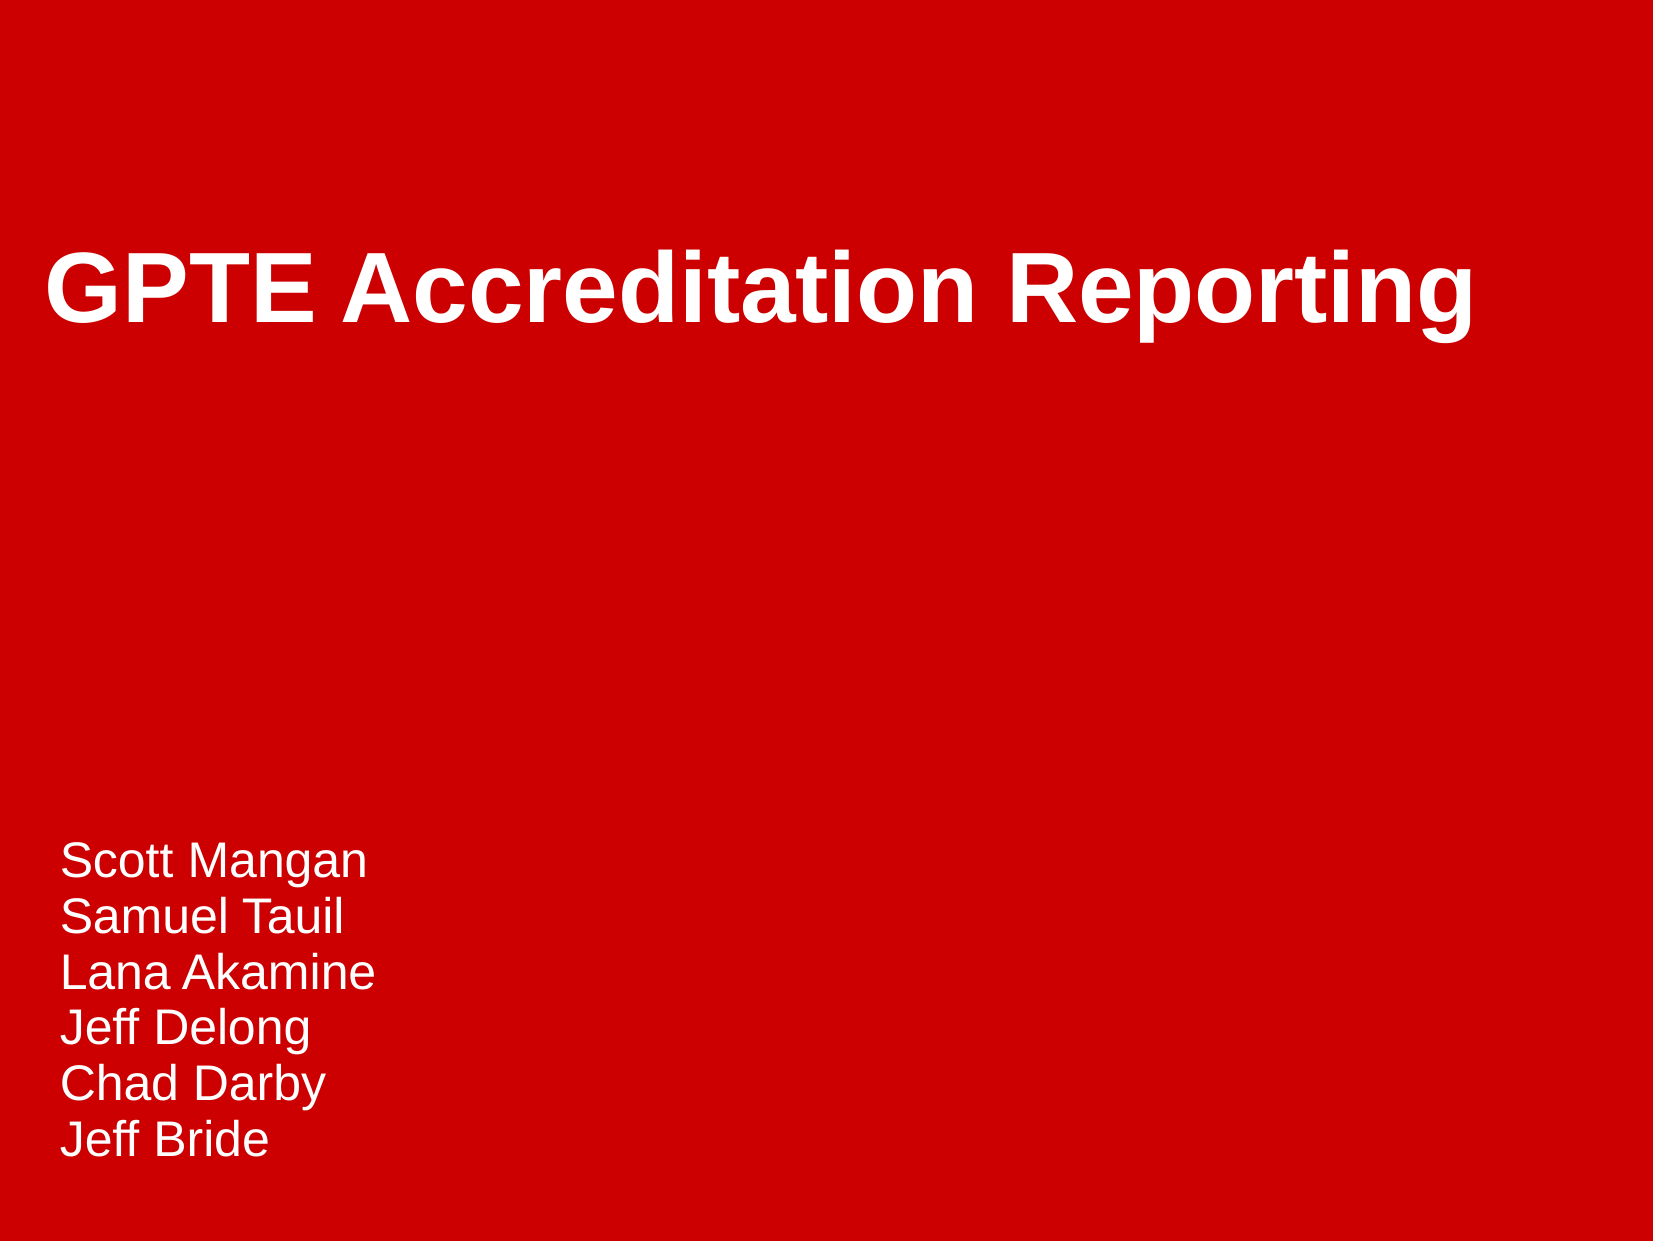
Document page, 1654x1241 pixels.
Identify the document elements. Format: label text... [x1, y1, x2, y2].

text_box GPTE Accreditation Reporting [30, 225, 1636, 491]
text_box Scott Mangan Samuel Tauil Lana Akamine Jeff Delong Chad Darby Jeff Bride [45, 825, 796, 1175]
